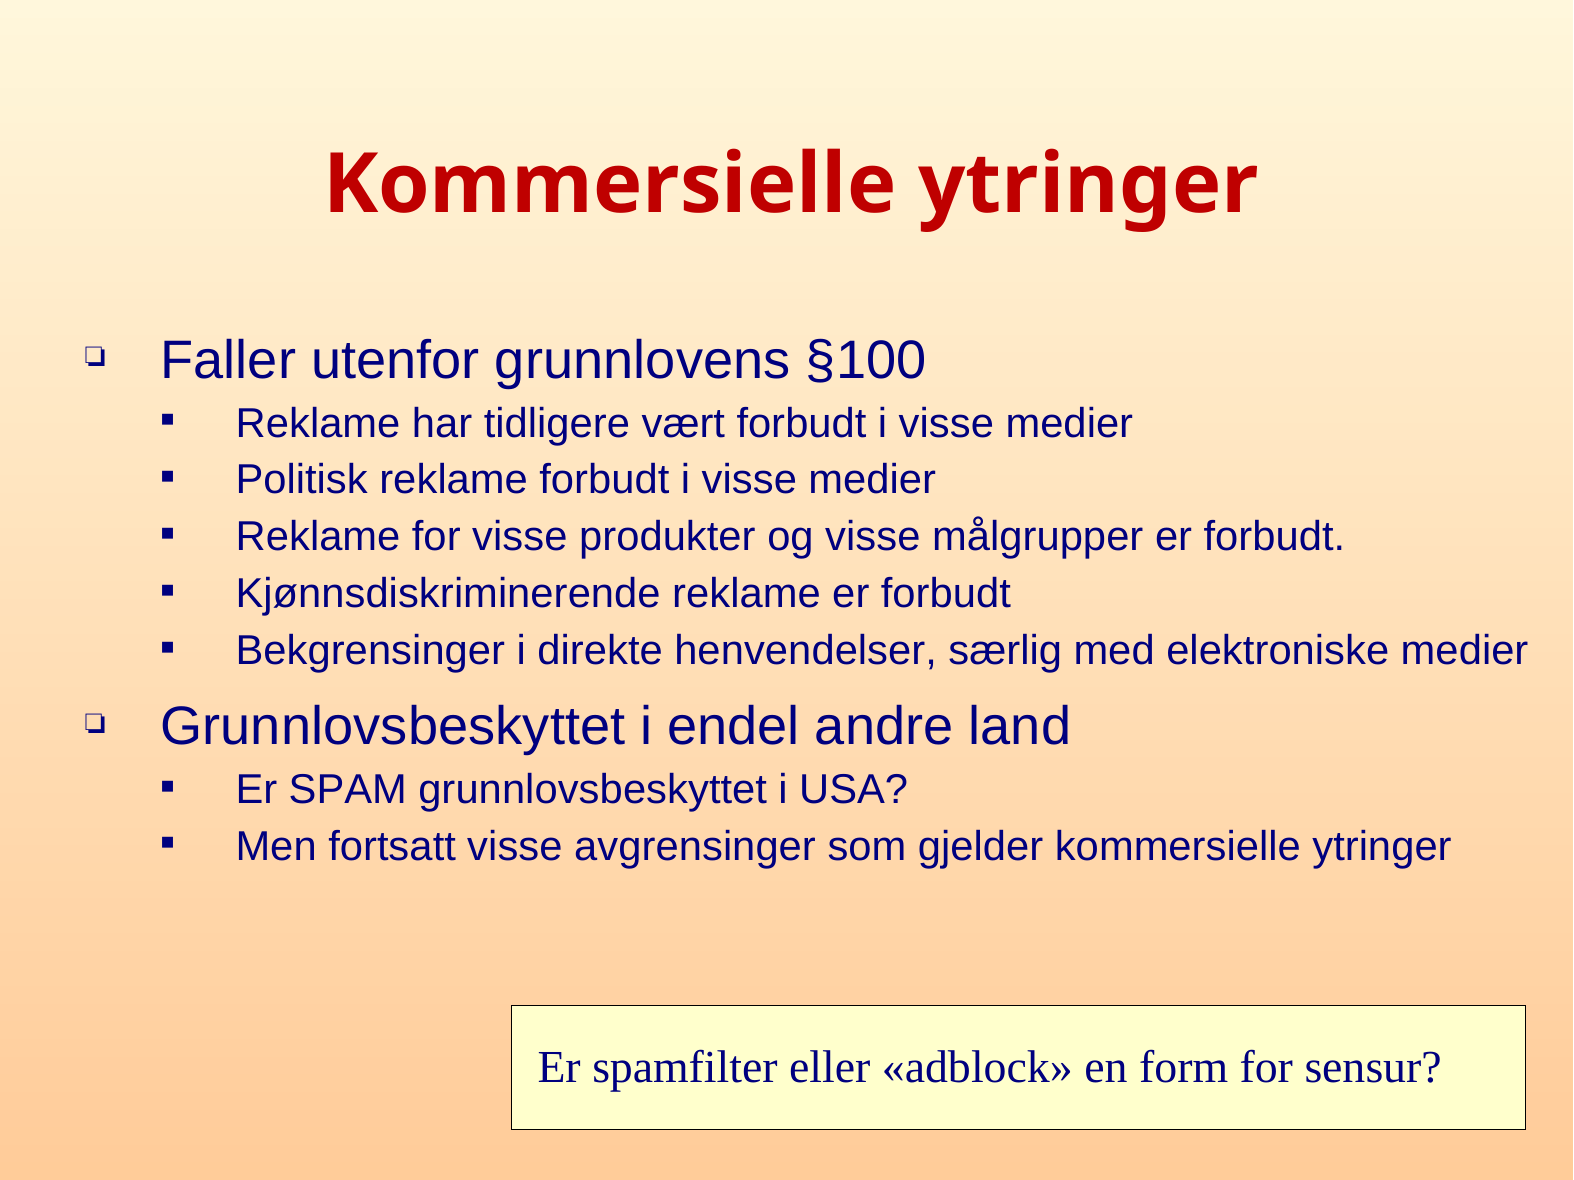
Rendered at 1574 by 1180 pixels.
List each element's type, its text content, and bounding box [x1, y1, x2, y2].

text_box Er spamfilter eller «adblock» en form for sensur? [511, 1005, 1526, 1130]
list Faller utenfor grunnlovens §100 Reklame har tidligere vært forbudt i visse medier Politisk reklame forbudt i visse medier Reklame for visse produkter og visse målgrupper er forbudt. Kjønnsdiskriminerende reklame er forbudt Bekgrensinger i direkte henvendelser, særlig med elektroniske medier Grunnlovsbeskyttet i endel andre land Er SPAM grunnlovsbeskyttet i USA? Men fortsatt visse avgrensinger som gjelder kommersielle ytringer [85, 336, 1539, 1170]
title Kommersielle ytringer [39, 54, 1543, 309]
